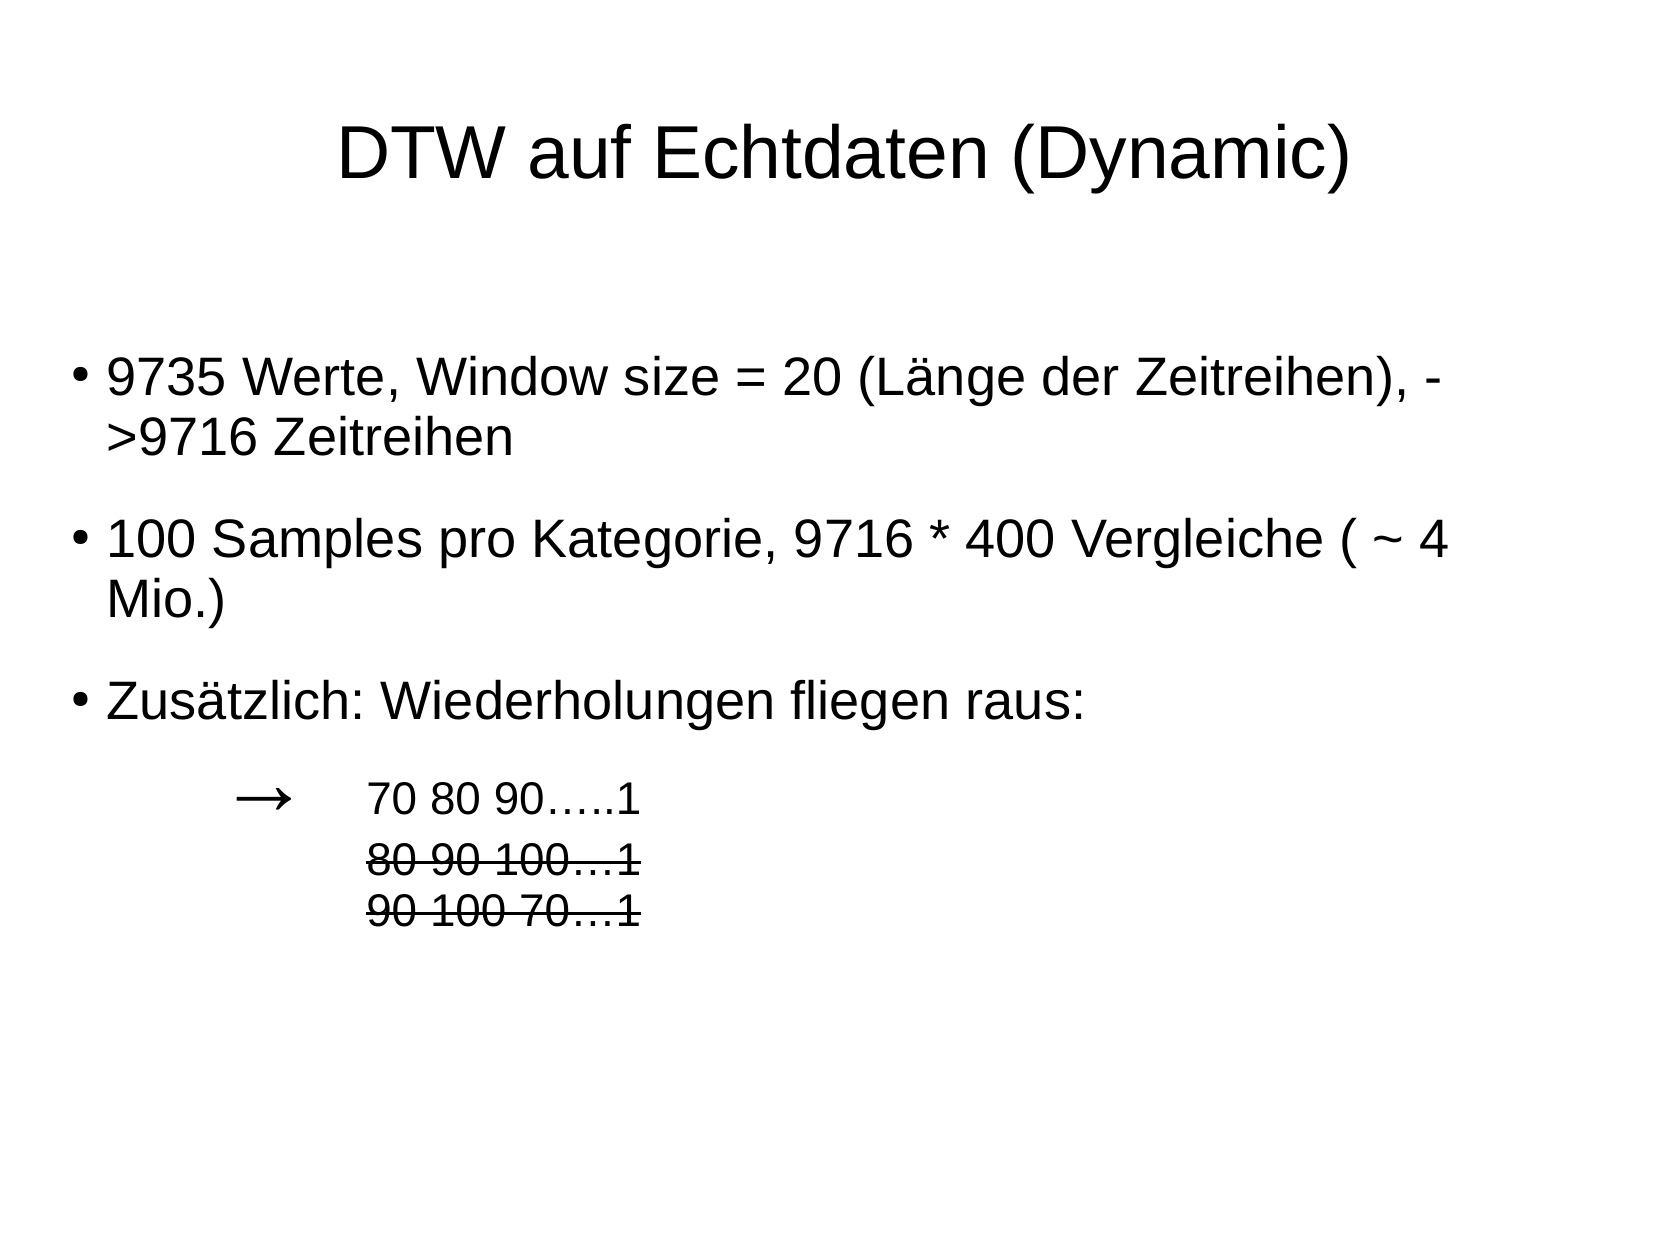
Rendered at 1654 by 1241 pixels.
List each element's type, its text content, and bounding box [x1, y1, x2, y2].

title DTW auf Echtdaten (Dynamic) [82, 49, 1571, 257]
subtitle 9735 Werte, Window size = 20 (Länge der Zeitreihen), ->9716 Zeitreihen 100 Samples pro Kategorie, 9716 * 400 Vergleiche ( ~ 4 Mio.) Zusätzlich: Wiederholungen fliegen raus: → 70 80 90…..1 80 90 100…1 90 100 70…1 [70, 283, 1560, 1139]
